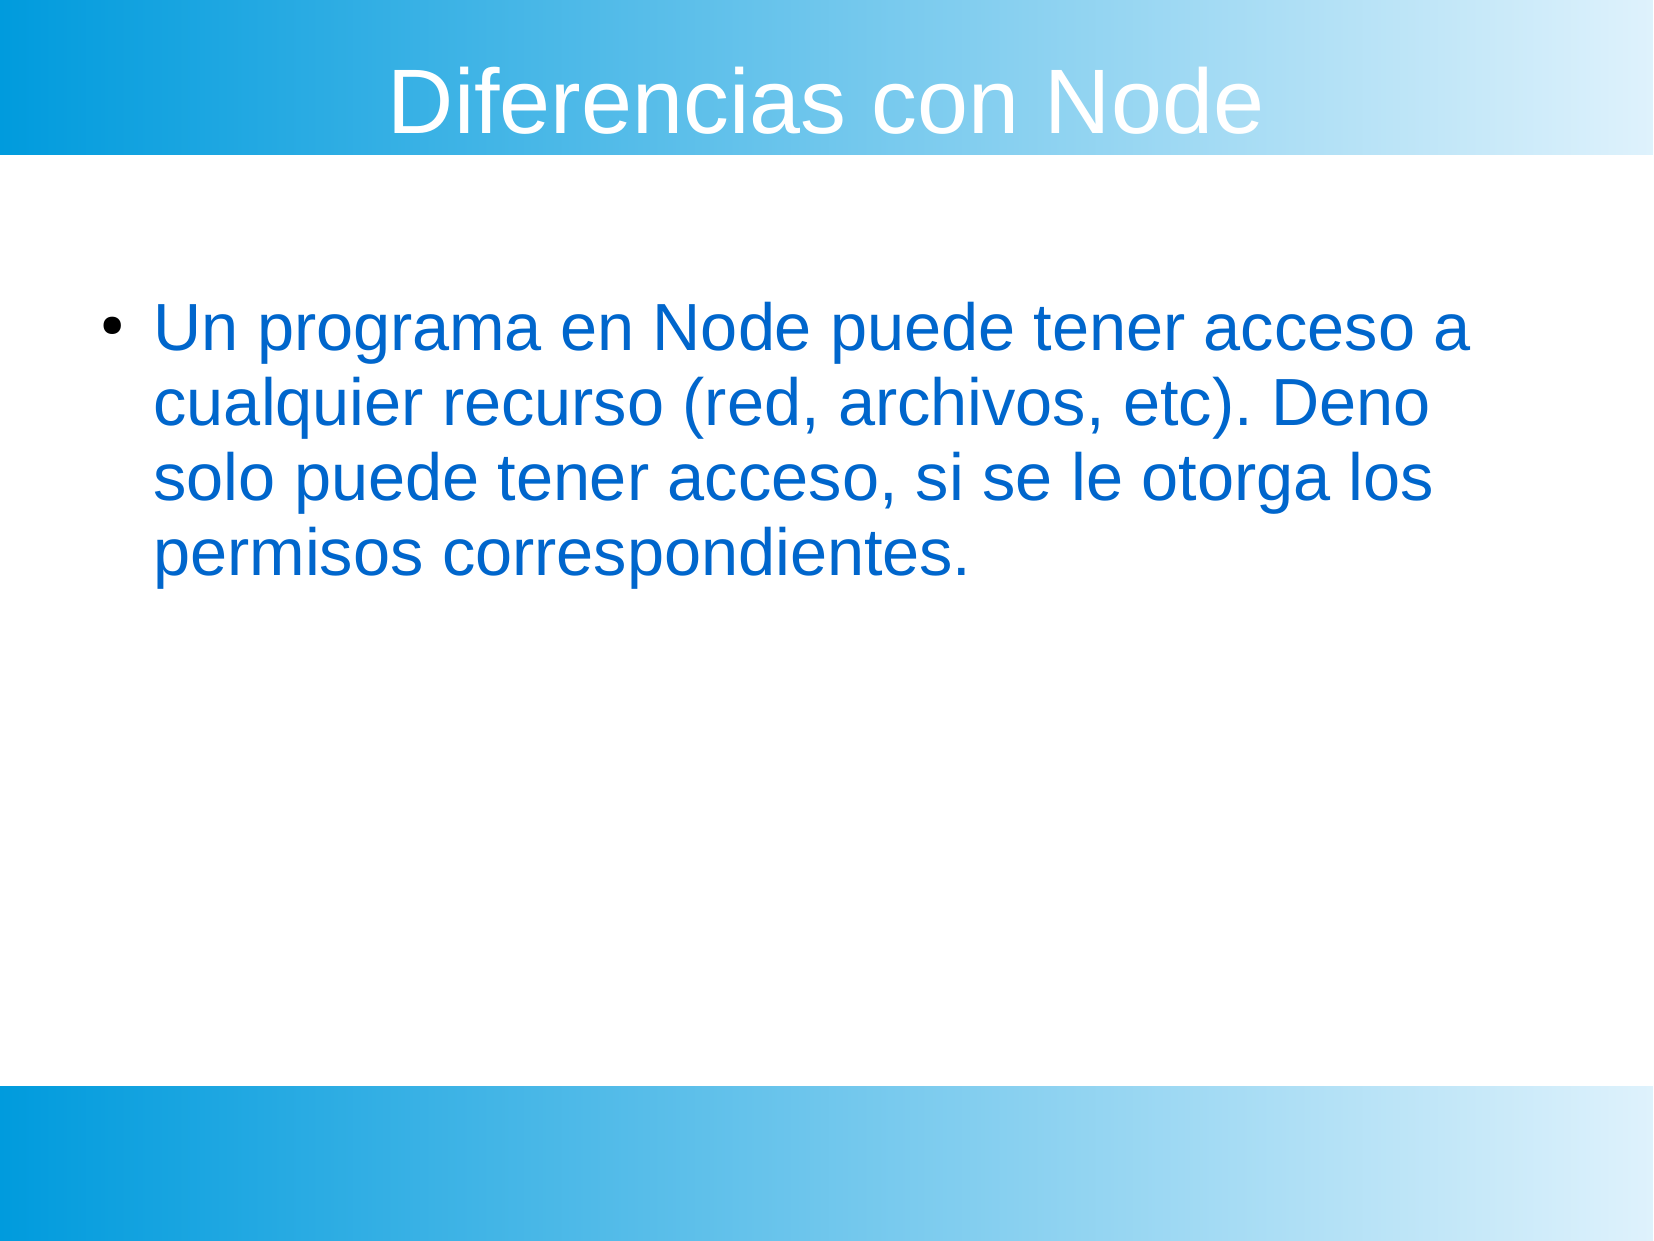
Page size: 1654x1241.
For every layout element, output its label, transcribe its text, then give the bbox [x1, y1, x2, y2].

title Diferencias con Node [82, 49, 1571, 155]
list Un programa en Node puede tener acceso a cualquier recurso (red, archivos, etc). Deno solo puede tener acceso, si se le otorga los permisos correspondientes. [82, 290, 1571, 1010]
